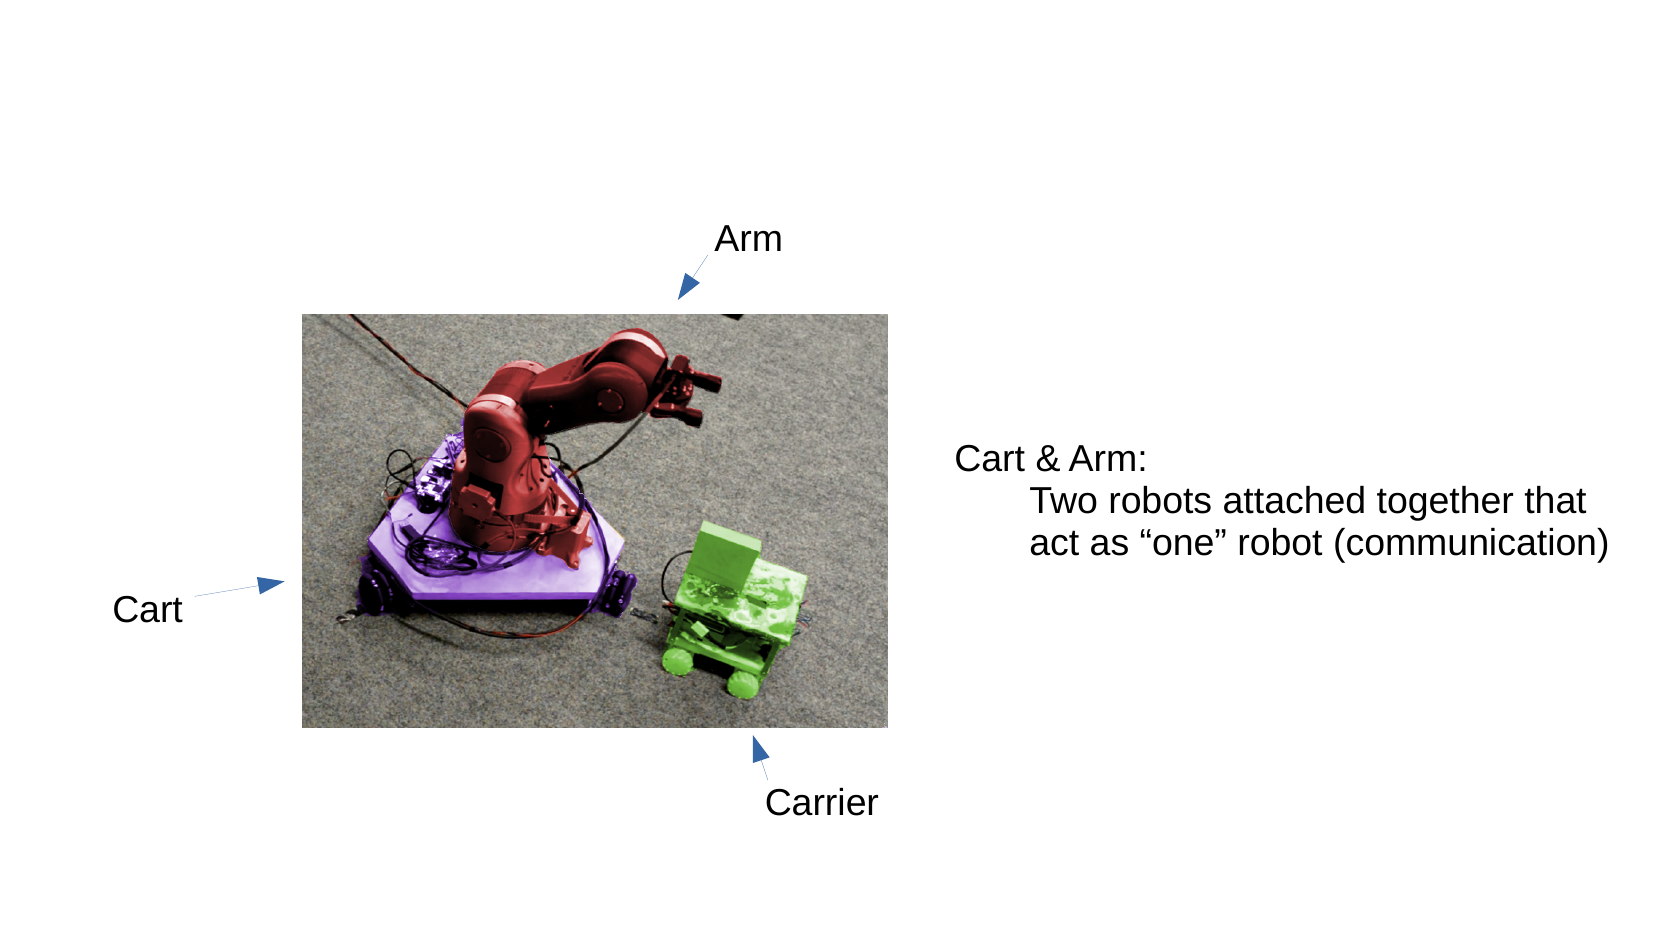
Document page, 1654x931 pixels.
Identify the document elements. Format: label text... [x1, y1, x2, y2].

text_box Cart [97, 581, 198, 639]
text_box Cart & Arm: Two robots attached together that act as “one” robot (communication) [939, 430, 1640, 572]
picture [302, 314, 888, 728]
text_box Arm [699, 210, 799, 268]
text_box Carrier [749, 774, 894, 831]
